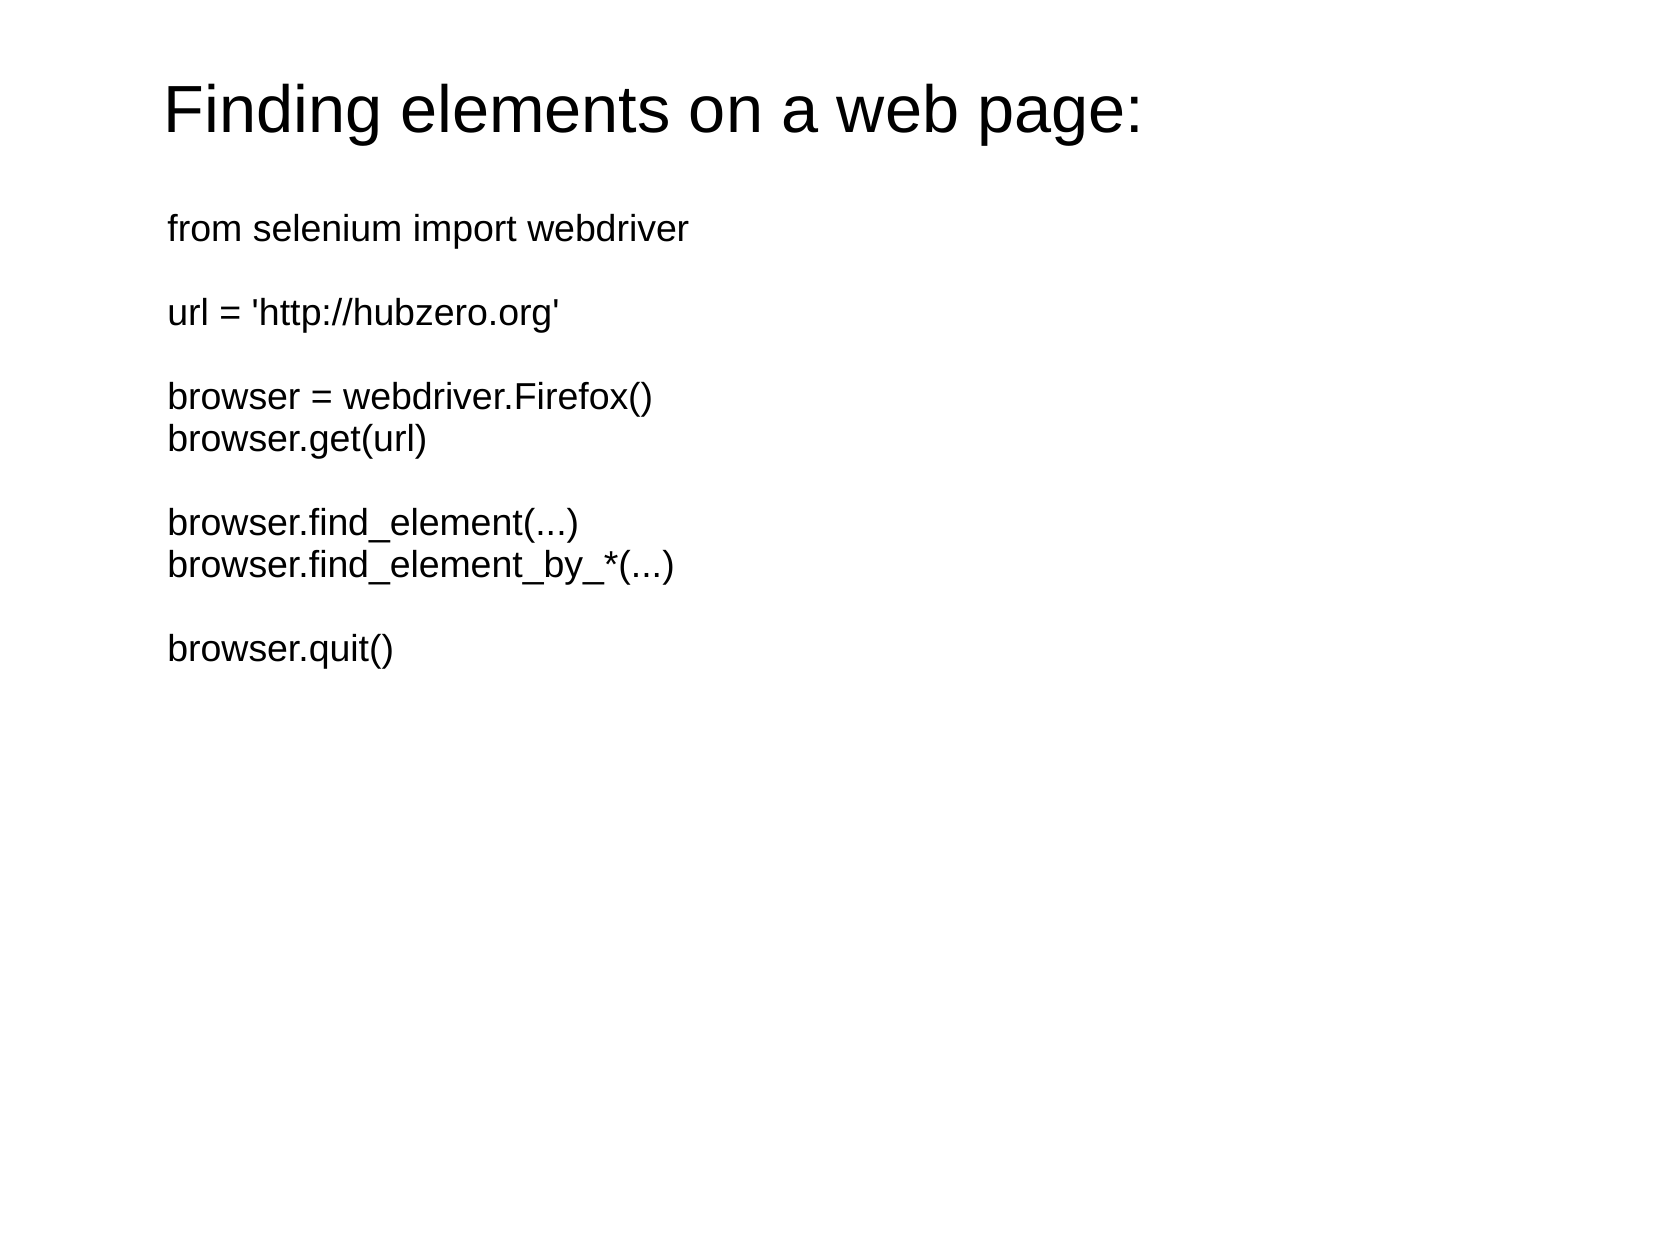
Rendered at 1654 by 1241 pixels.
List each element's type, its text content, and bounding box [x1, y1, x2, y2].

text_box from selenium import webdriver url = 'http://hubzero.org' browser = webdriver.Firefox() browser.get(url) browser.find_element(...) browser.find_element_by_*(...) browser.quit() [152, 200, 903, 719]
text_box Finding elements on a web page: [149, 64, 1164, 155]
